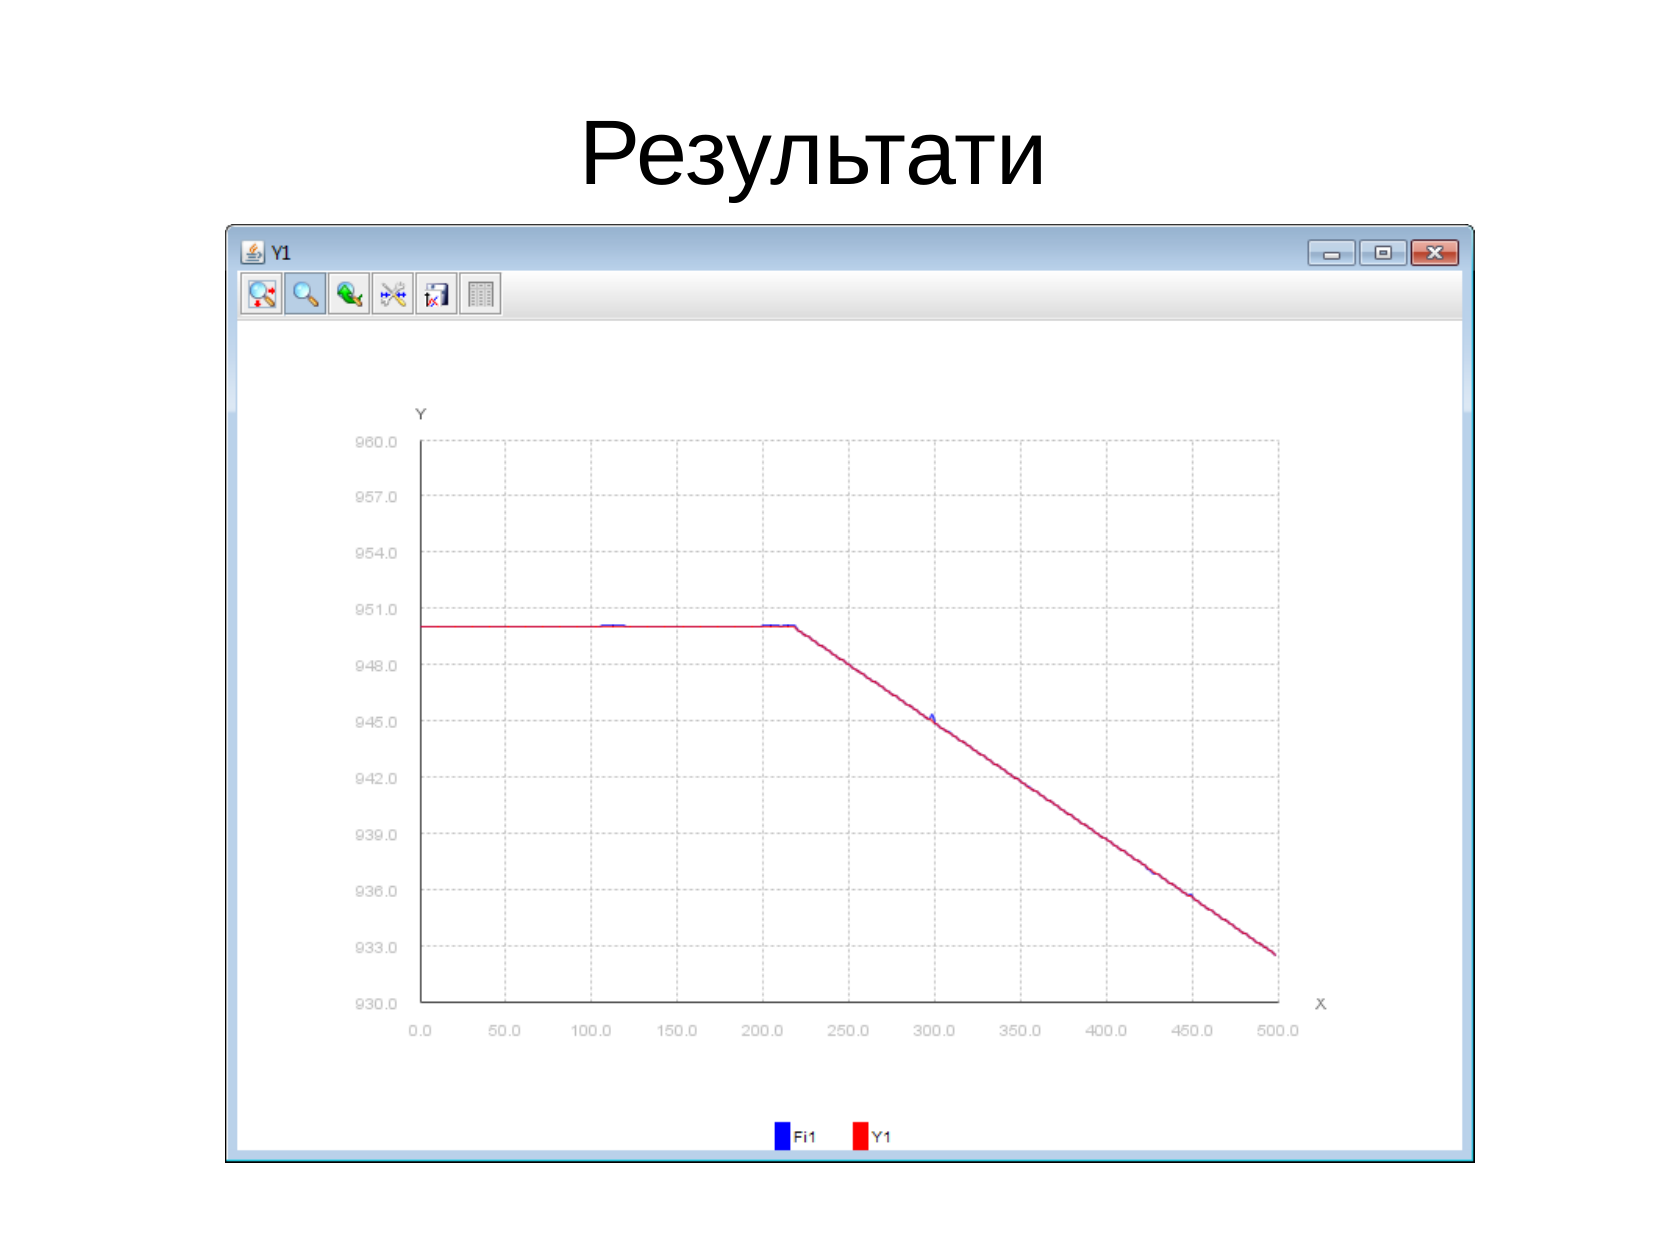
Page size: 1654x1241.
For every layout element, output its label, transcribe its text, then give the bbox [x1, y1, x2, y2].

title Результати [82, 49, 1571, 257]
picture [225, 224, 1475, 1163]
